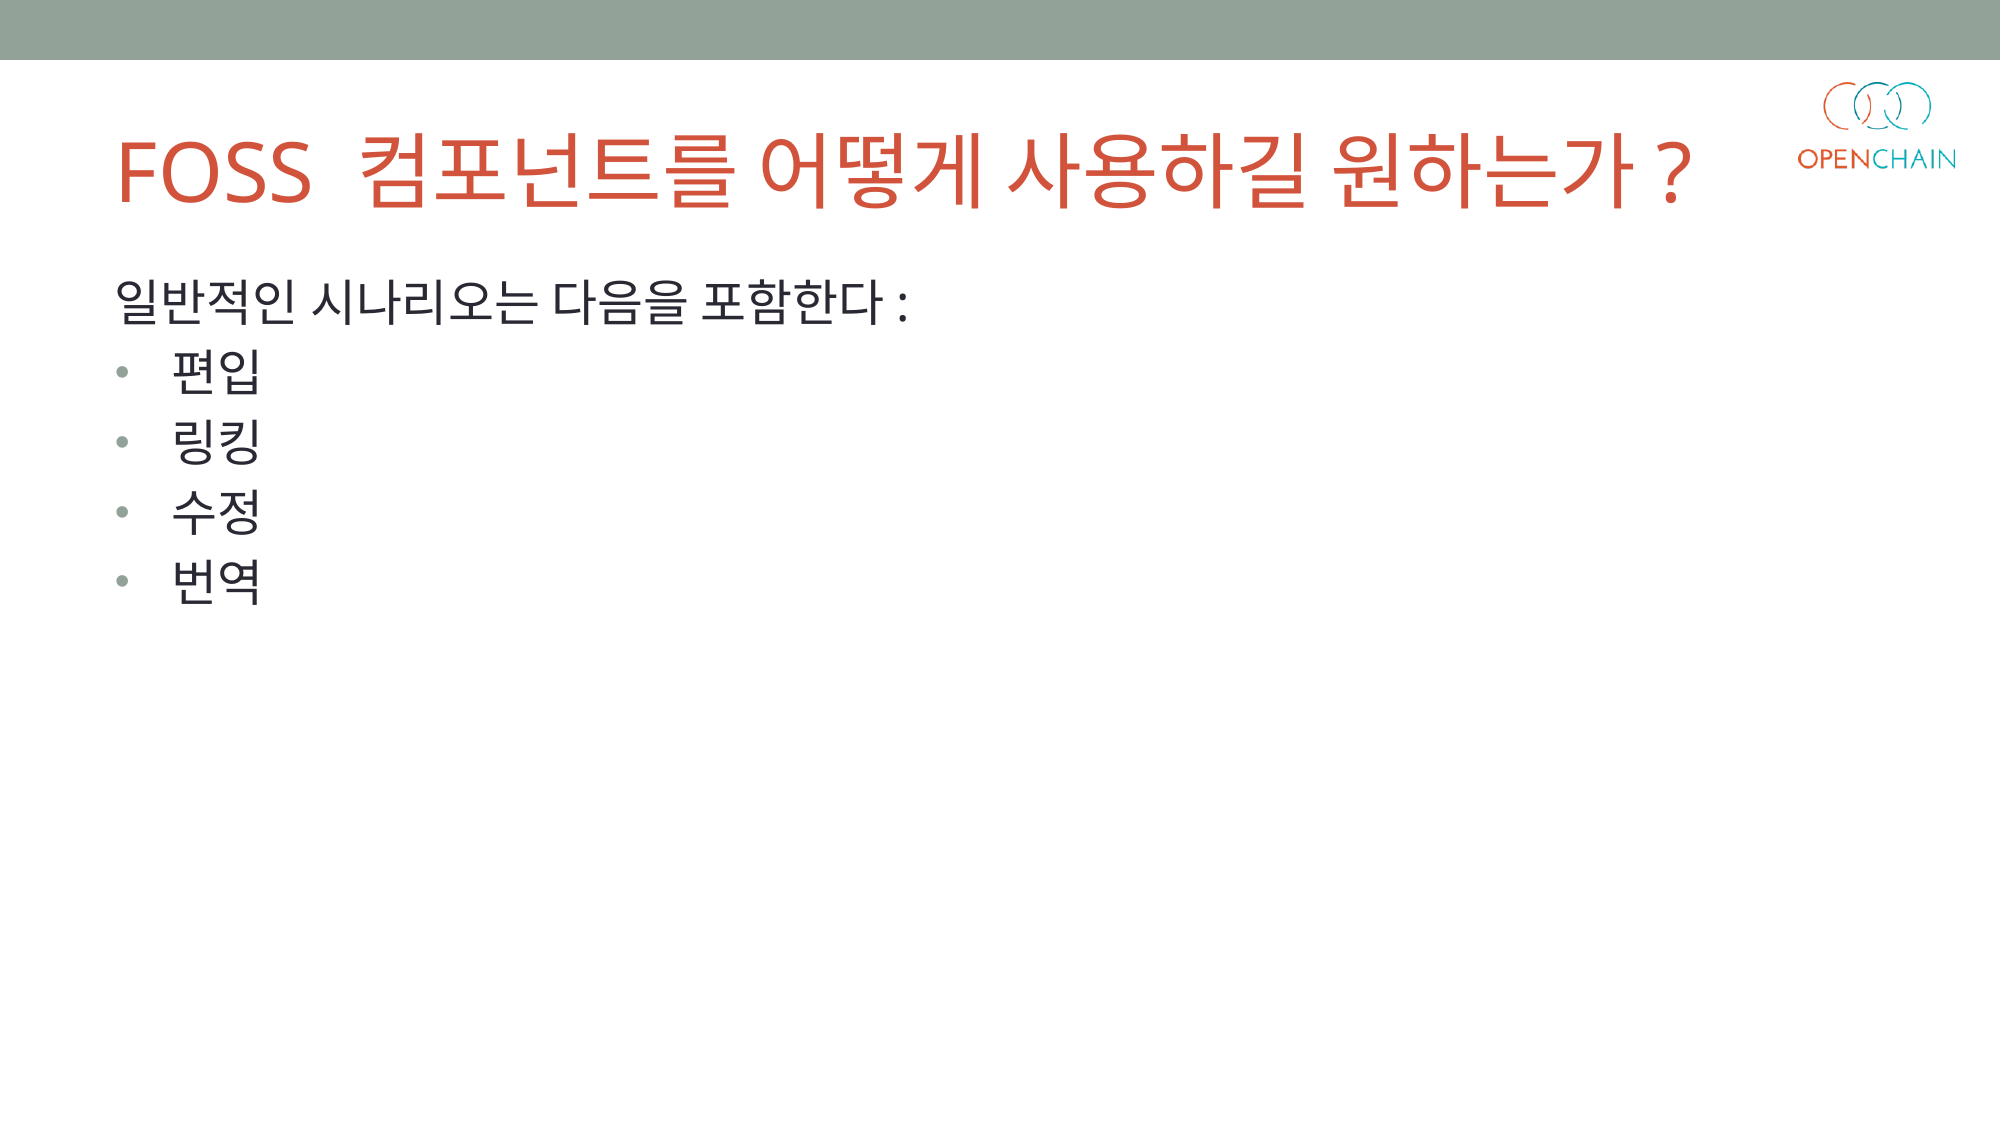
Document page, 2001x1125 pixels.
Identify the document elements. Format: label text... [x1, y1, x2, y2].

list 일반적인 시나리오는 다음을 포함한다: 편입 링킹 수정 번역 [99, 263, 1900, 1064]
title FOSS 컴포넌트를 어떻게 사용하길 원하는가? [99, 87, 1900, 251]
